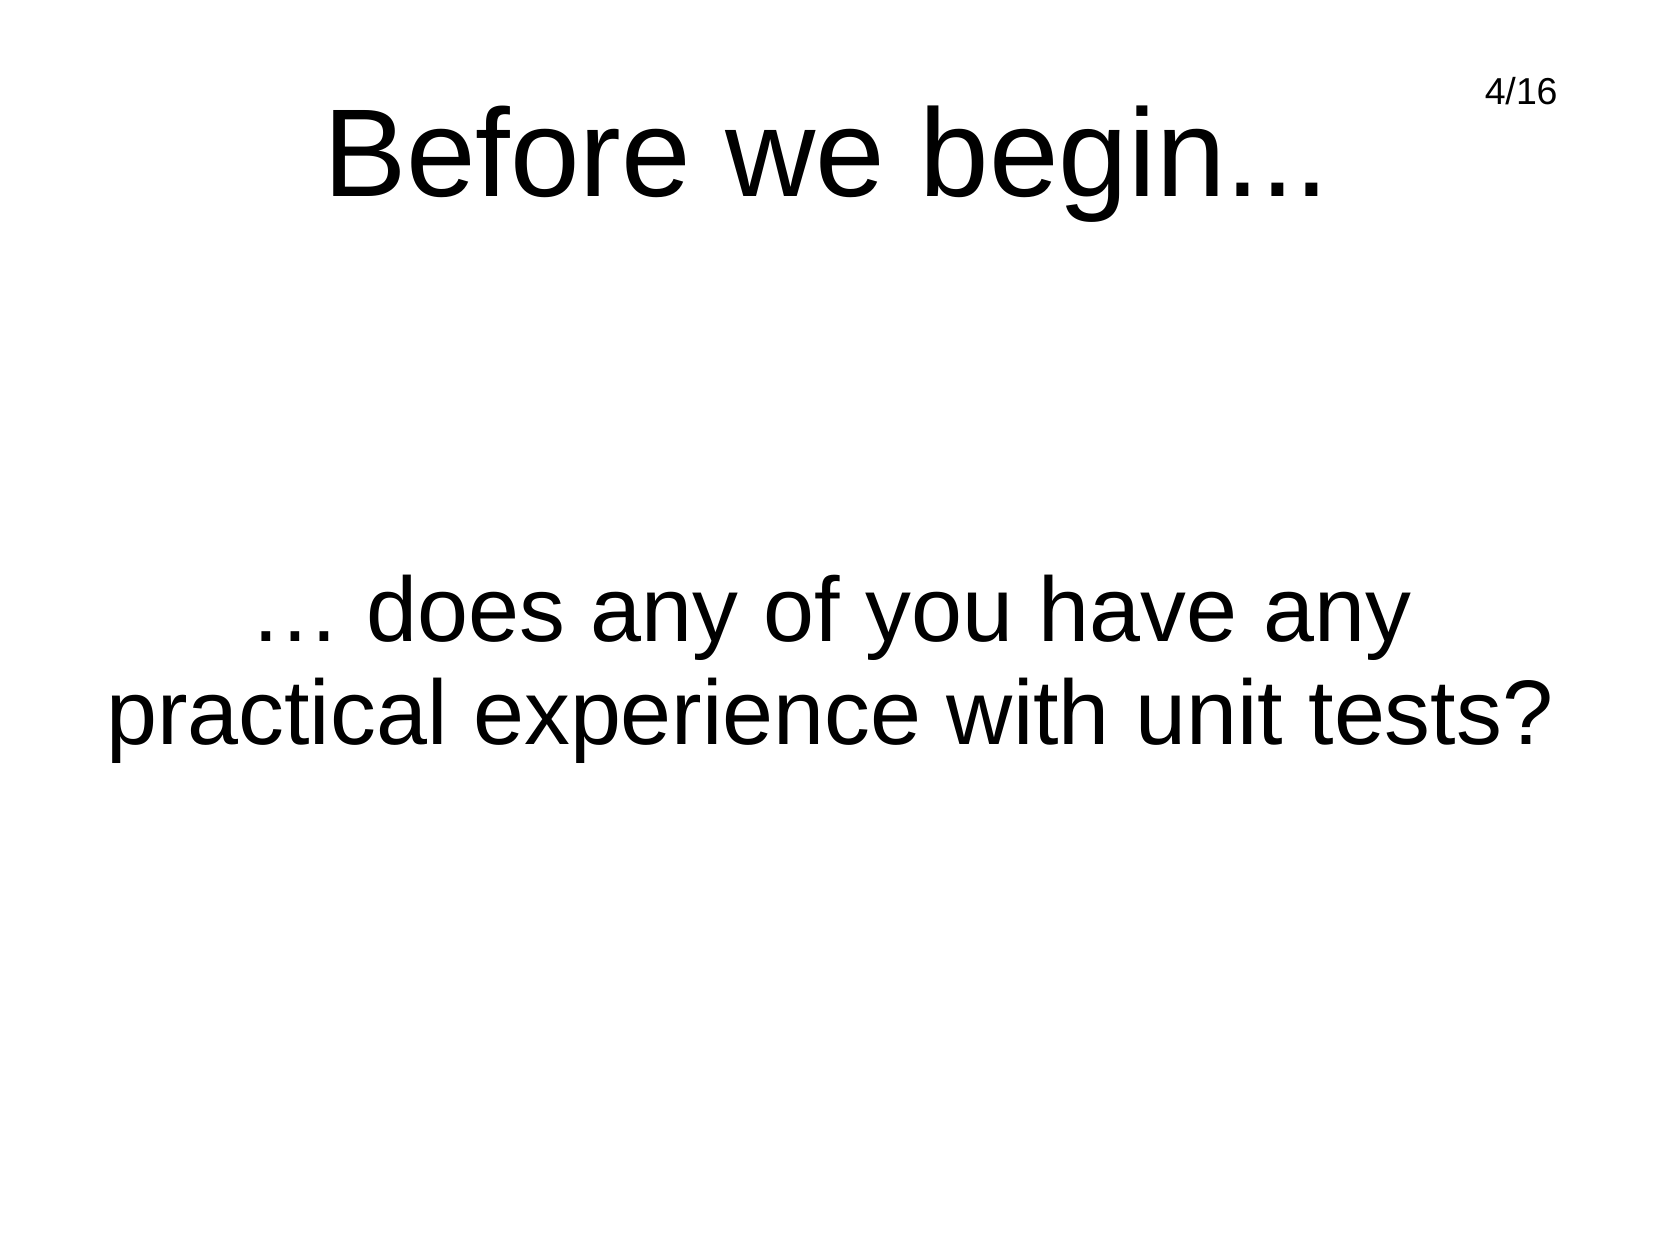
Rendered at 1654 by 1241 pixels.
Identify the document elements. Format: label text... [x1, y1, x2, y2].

text_box <number>/16 [1470, 63, 1606, 162]
title … does any of you have any practical experience with unit tests? [86, 557, 1576, 766]
title Before we begin... [82, 49, 1571, 257]
